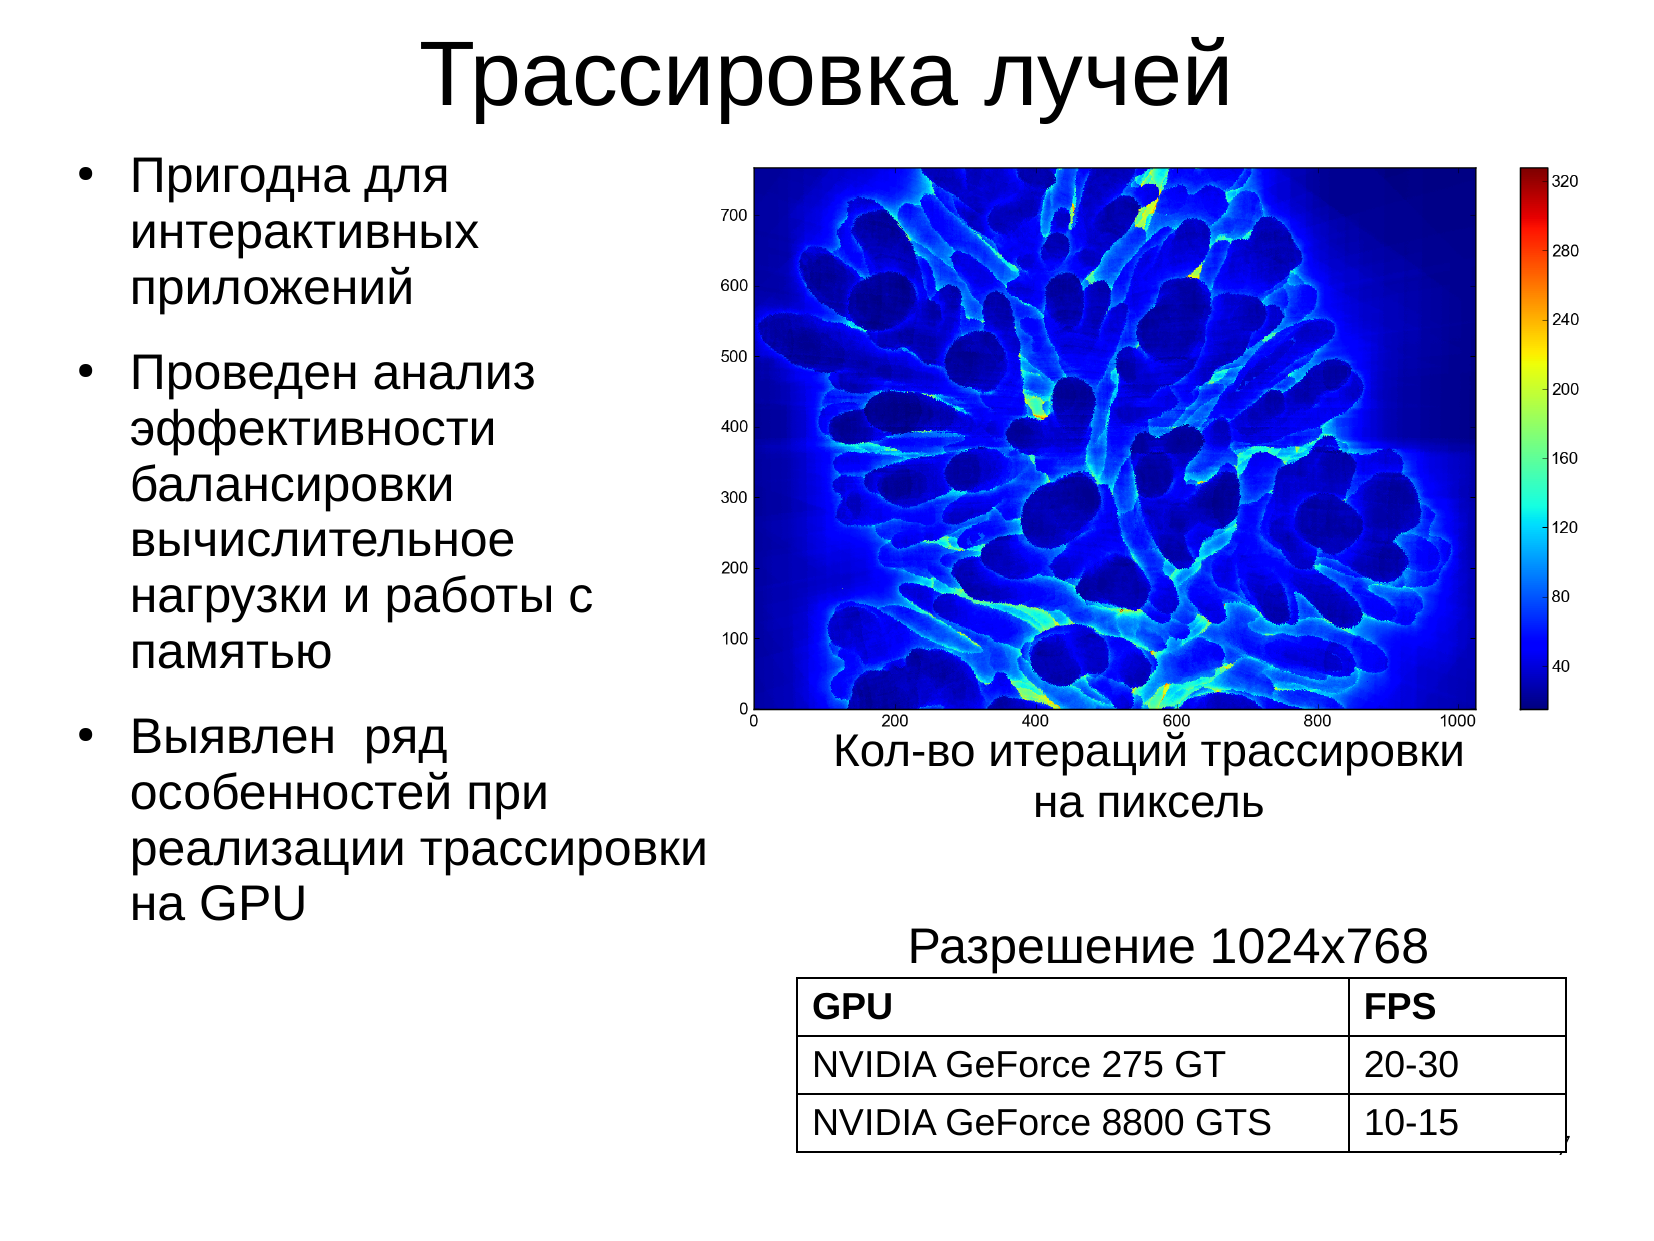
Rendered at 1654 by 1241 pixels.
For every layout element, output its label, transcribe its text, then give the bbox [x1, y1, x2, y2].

table_header GPU [798, 979, 1348, 1035]
table_cell 10-15 [1350, 1095, 1565, 1151]
text_box Разрешение 1024x768 [907, 918, 1474, 974]
title Трассировка лучей [82, 0, 1571, 147]
list Пригодна для интерактивных приложений Проведен анализ эффективности балансировки вычислительное нагрузки и работы с памятью Выявлен ряд особенностей при реализации трассировки на GPU [59, 147, 721, 997]
picture [708, 137, 1610, 739]
table_cell 20-30 [1350, 1037, 1565, 1093]
table_header FPS [1350, 979, 1565, 1035]
table_cell NVIDIA GeForce 8800 GTS [798, 1095, 1348, 1151]
table_cell NVIDIA GeForce 275 GT [798, 1037, 1348, 1093]
text_box Кол-во итераций трассировки на пиксель [821, 724, 1477, 827]
